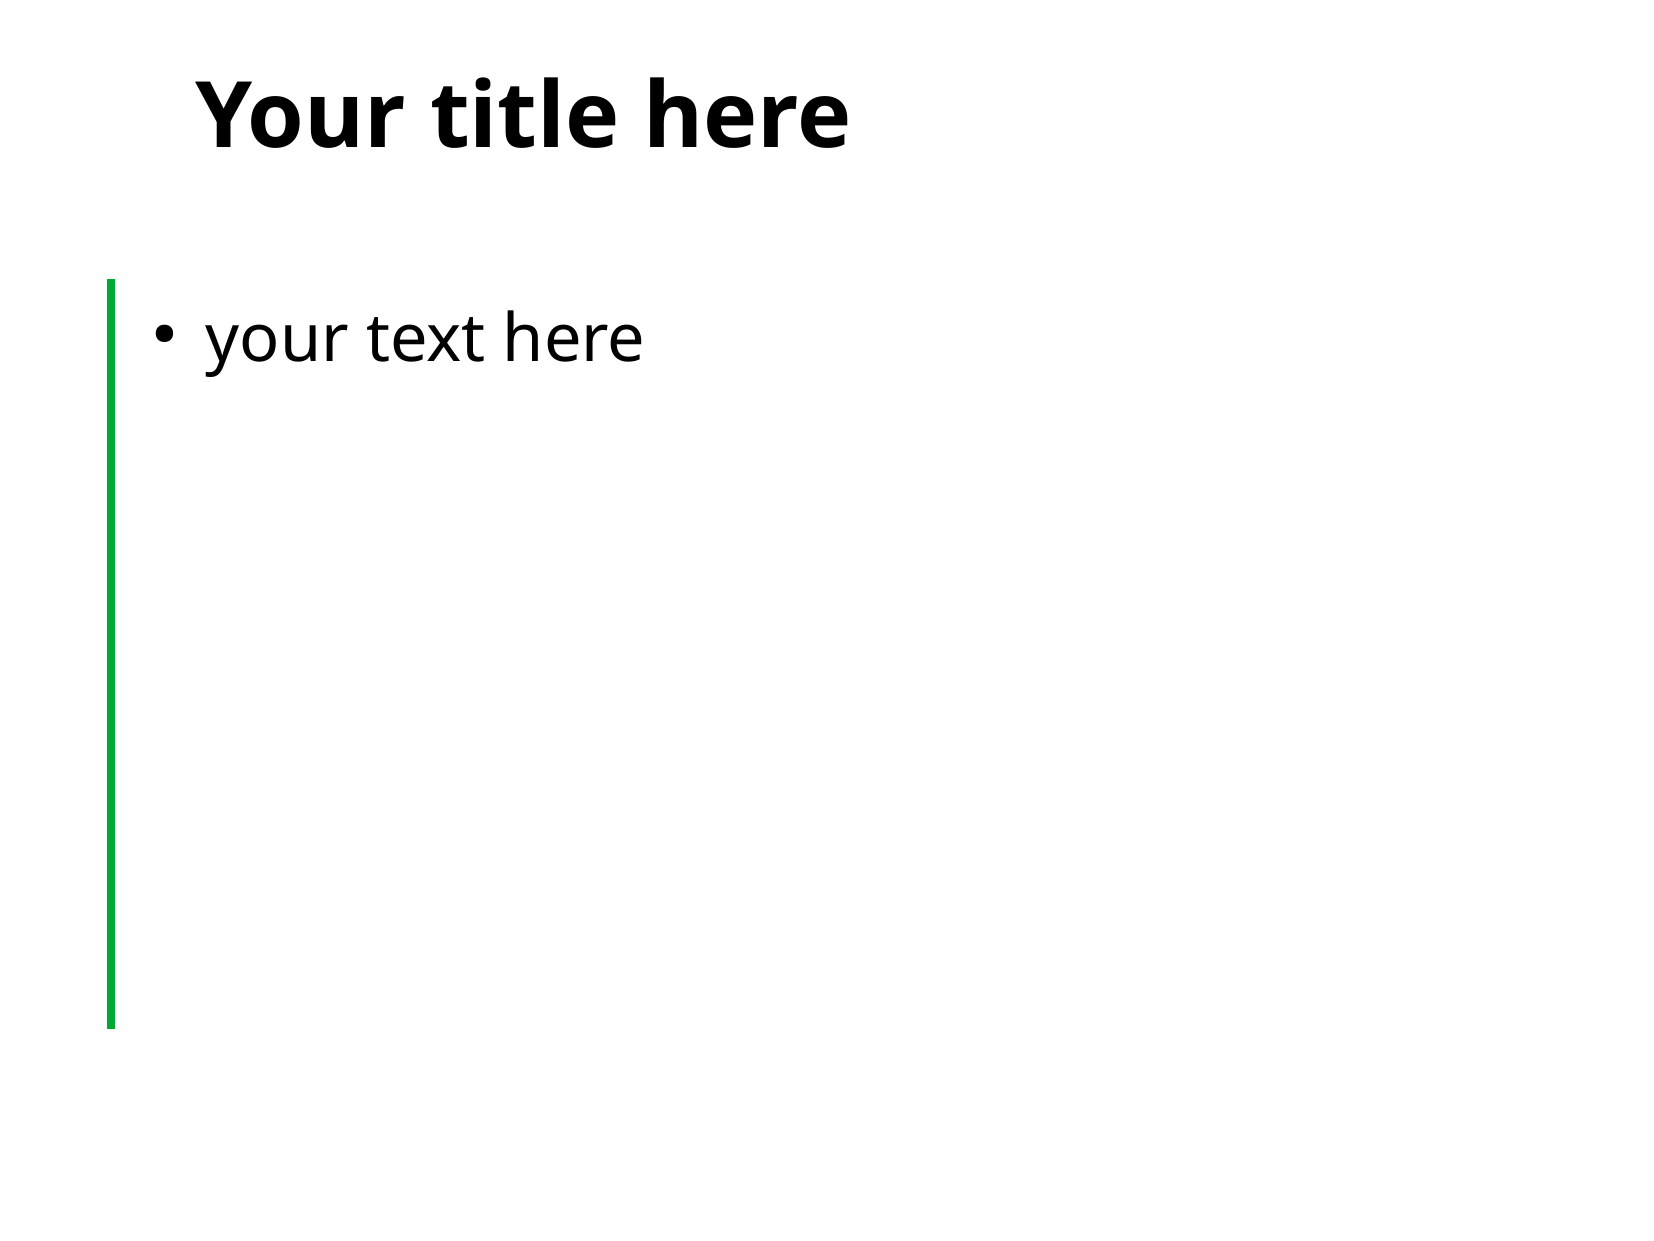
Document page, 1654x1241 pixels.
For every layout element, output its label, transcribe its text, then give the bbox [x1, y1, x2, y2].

list your text here [135, 290, 1621, 1010]
title Your title here [195, 8, 1621, 216]
